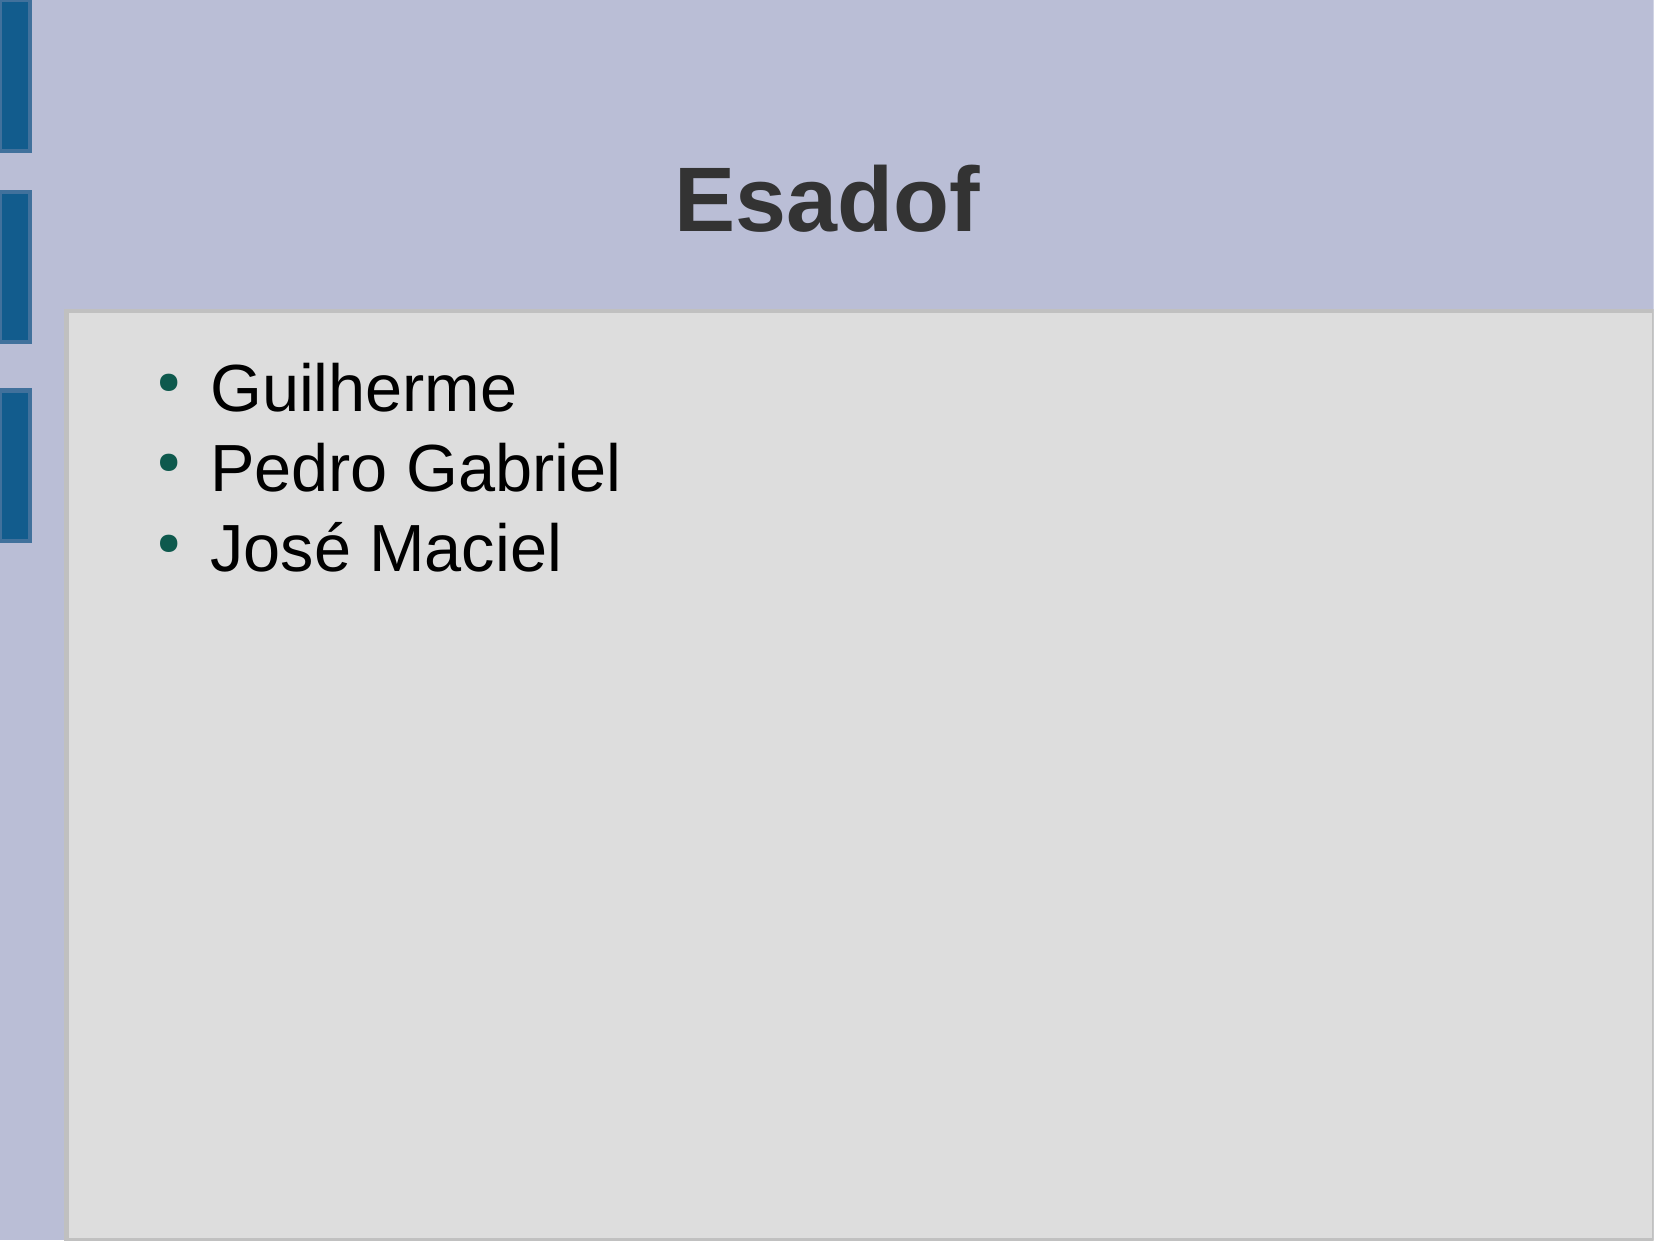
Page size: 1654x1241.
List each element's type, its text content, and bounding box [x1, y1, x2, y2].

title Esadof [121, 139, 1534, 250]
list Guilherme Pedro Gabriel José Maciel [121, 344, 1534, 587]
